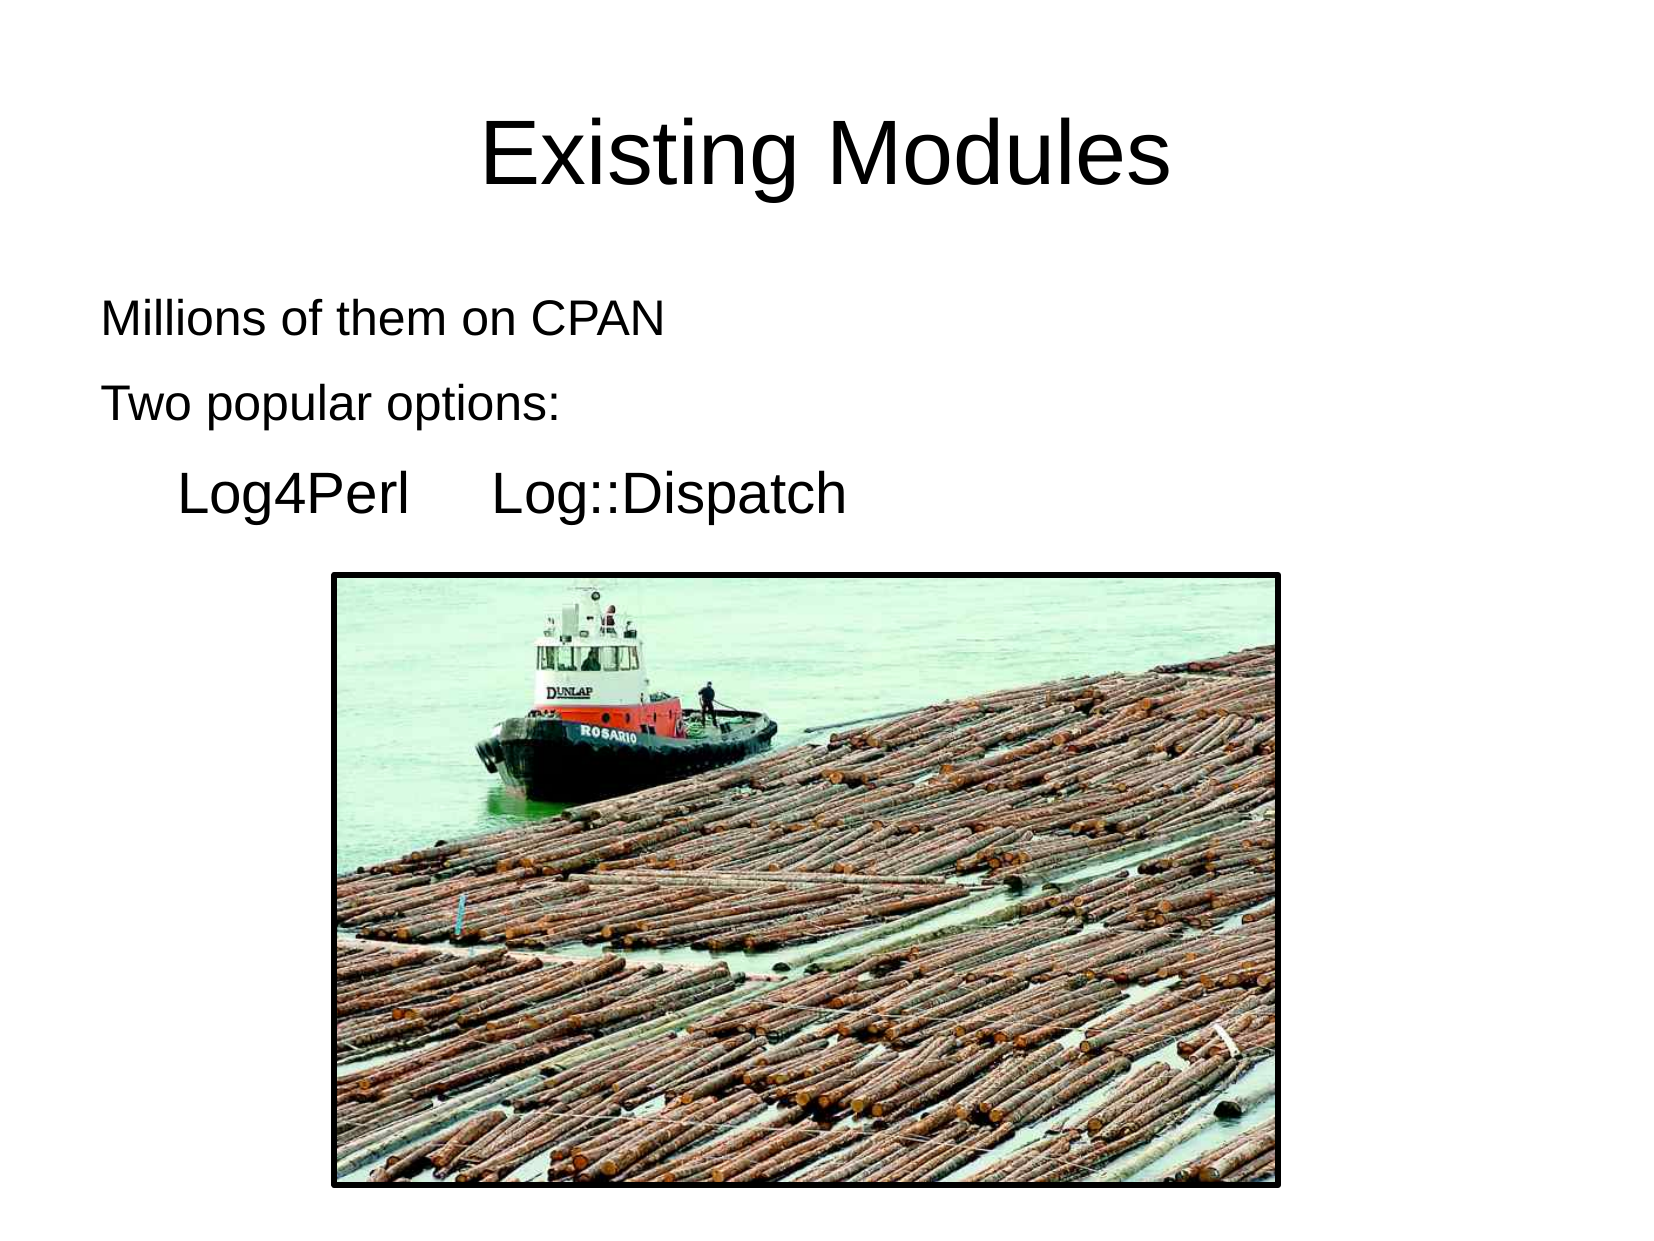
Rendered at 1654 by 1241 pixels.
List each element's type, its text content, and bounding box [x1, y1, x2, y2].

picture [337, 577, 1276, 1183]
title Existing Modules [82, 49, 1571, 257]
list Millions of them on CPAN Two popular options: Log4Perl Log::Dispatch [82, 290, 1571, 1109]
